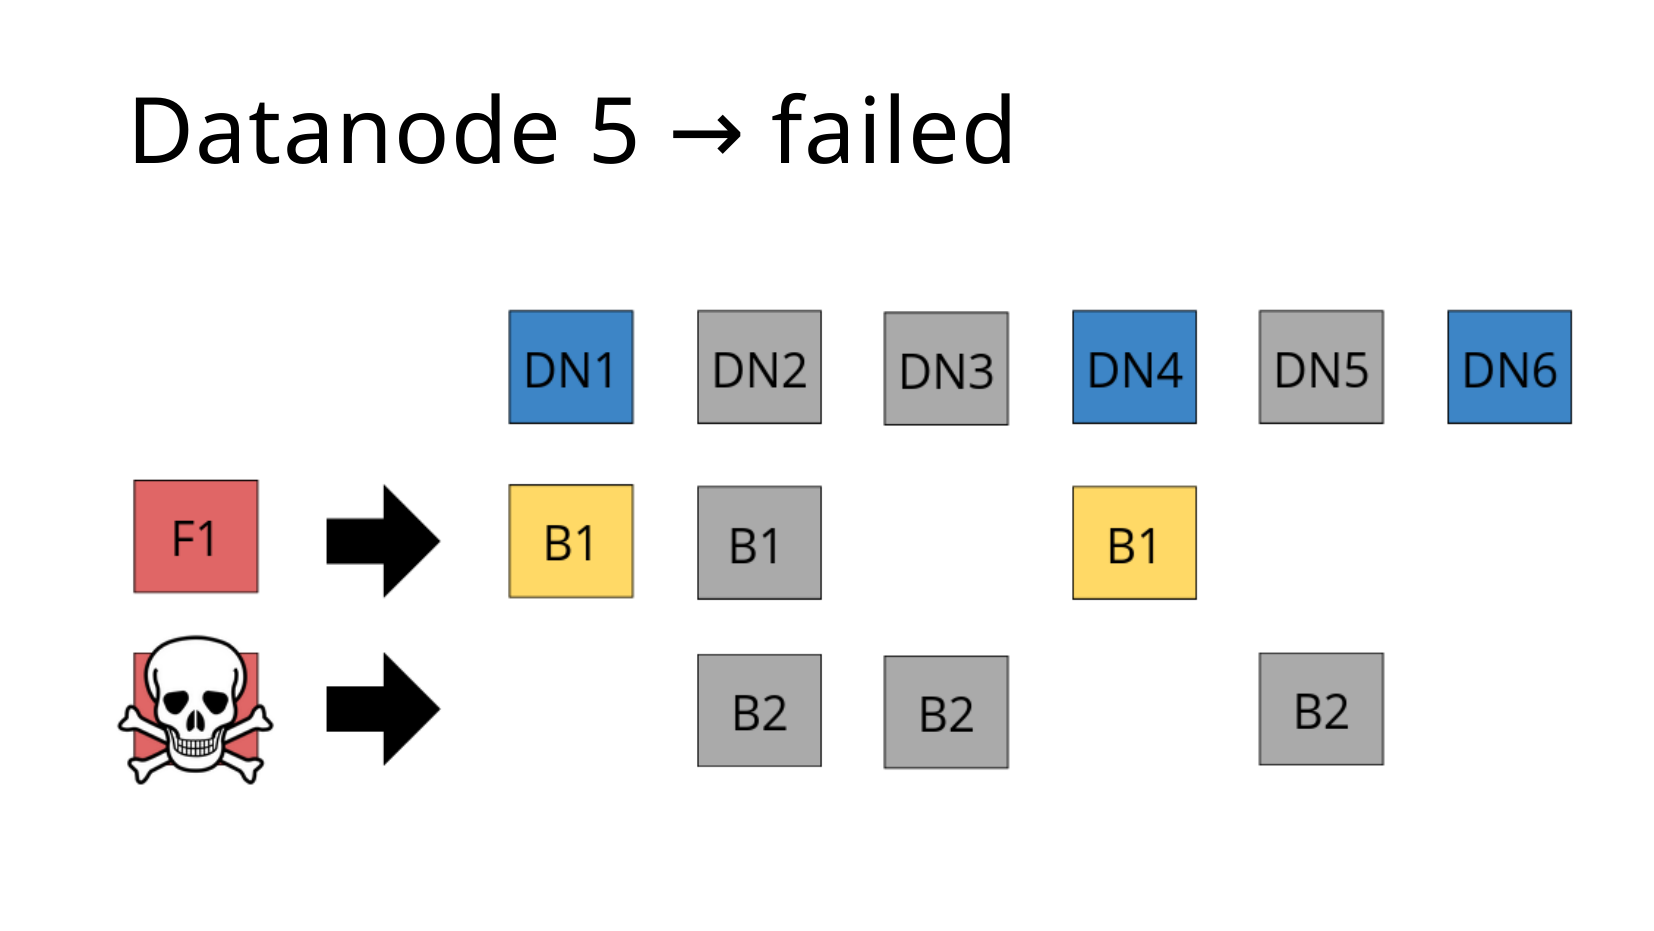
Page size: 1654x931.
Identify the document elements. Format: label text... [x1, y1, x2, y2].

title Datanode 5 → failed [127, 69, 1654, 187]
picture [88, 269, 1603, 814]
